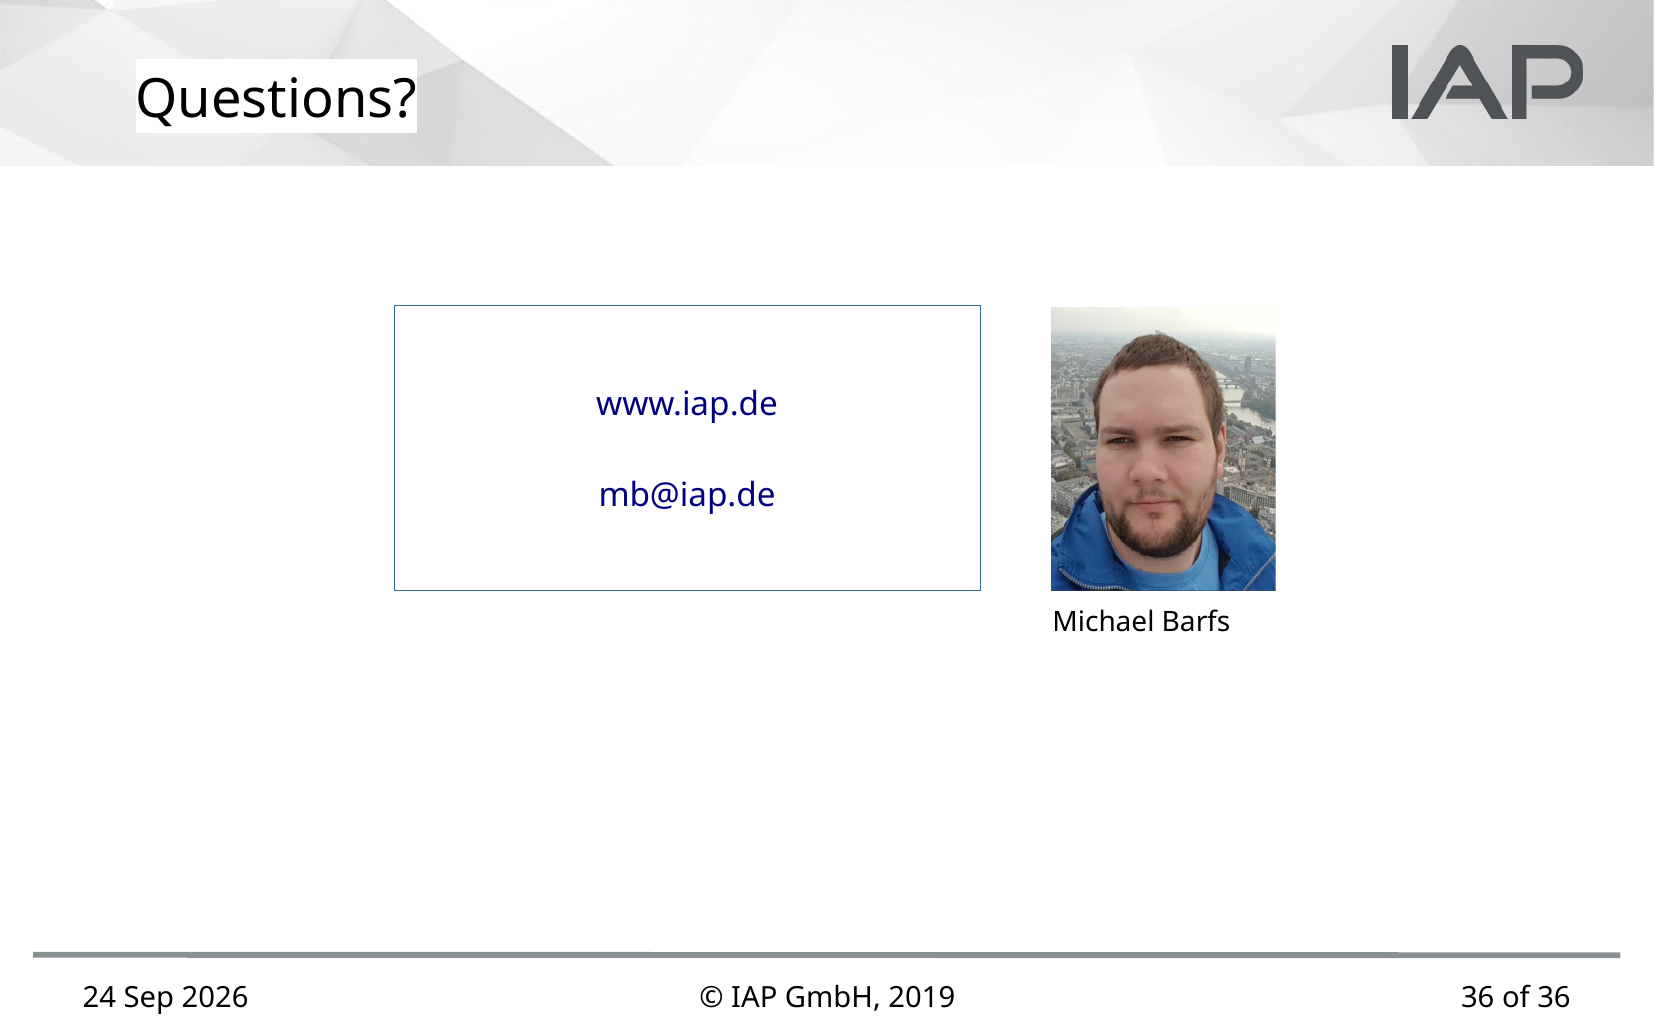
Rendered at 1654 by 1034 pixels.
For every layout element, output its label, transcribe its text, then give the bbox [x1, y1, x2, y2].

picture [0, 0, 1654, 166]
text_box Michael Barfs [1037, 594, 1329, 661]
title Questions? [135, 41, 1264, 152]
text_box www.iap.de mb@iap.de [394, 305, 981, 591]
picture [1051, 307, 1276, 591]
